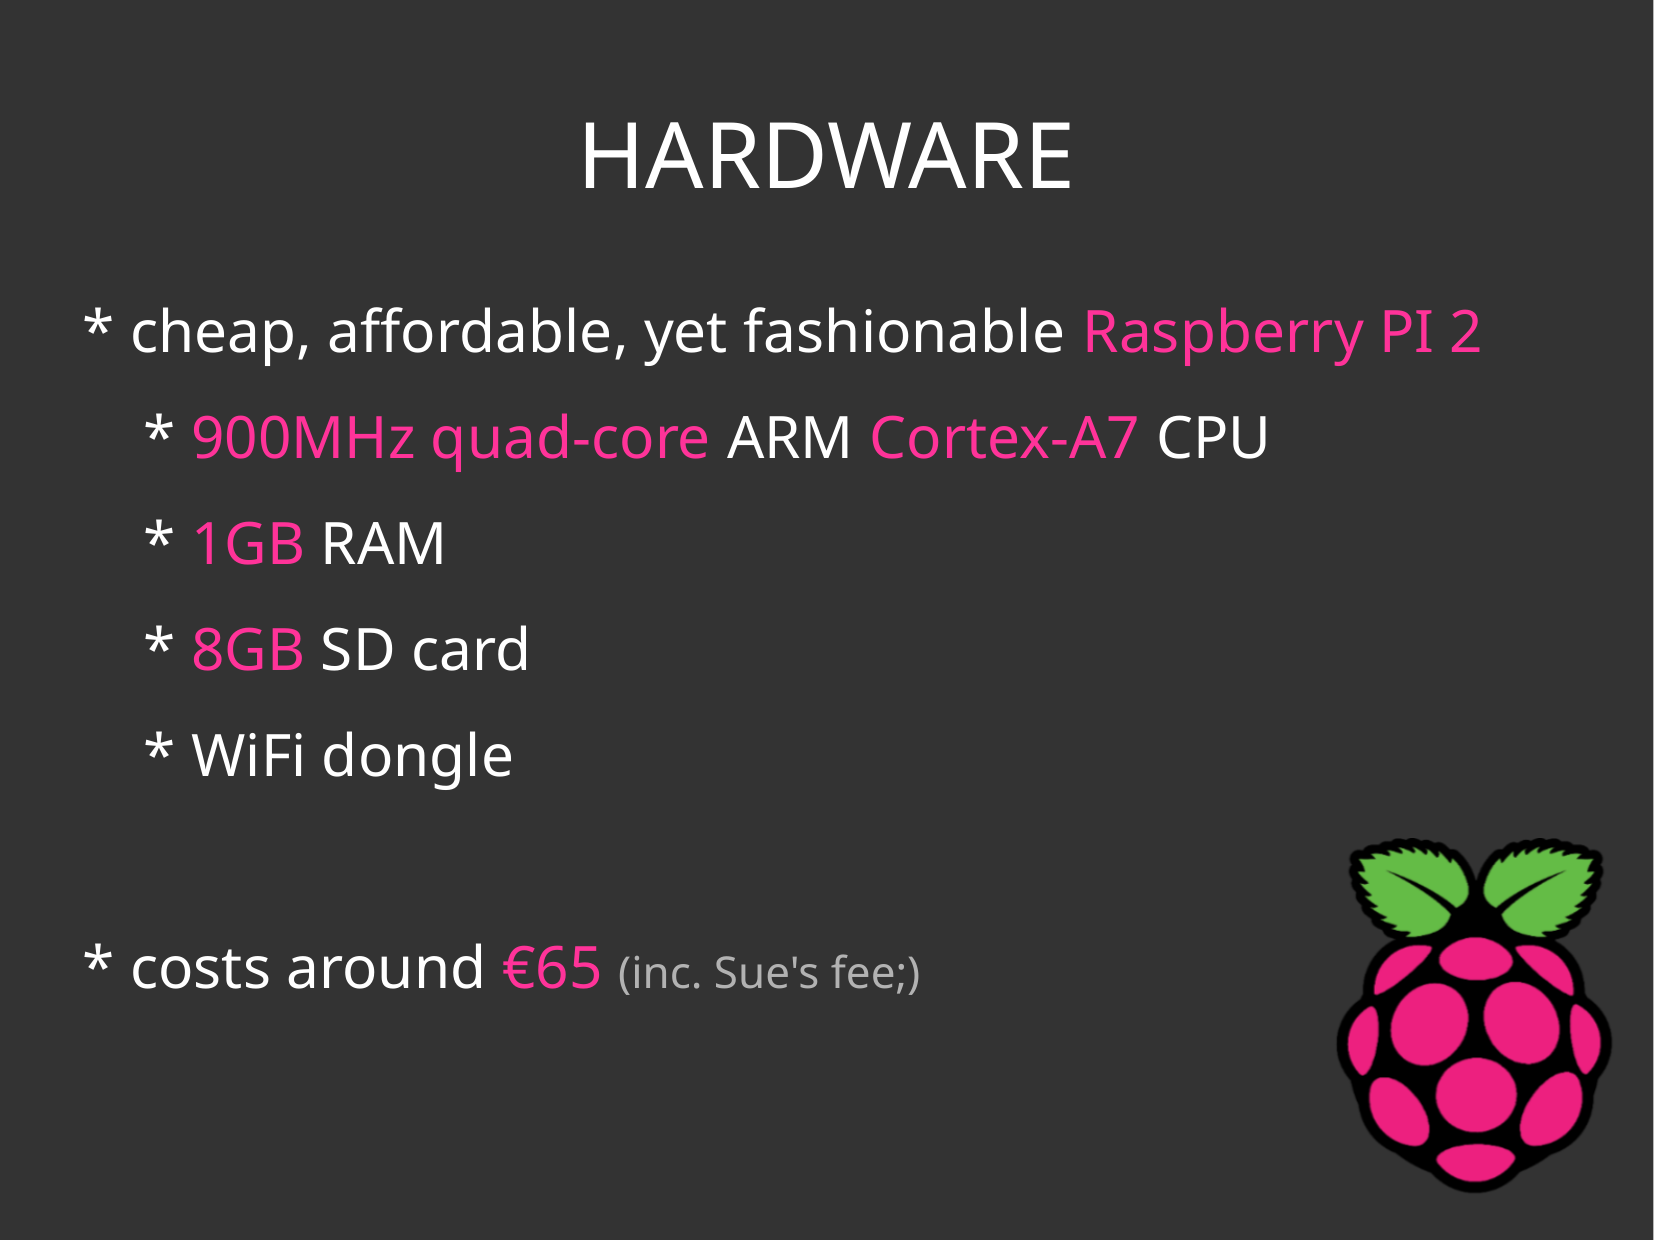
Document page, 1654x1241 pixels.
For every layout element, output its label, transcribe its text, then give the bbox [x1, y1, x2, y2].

title HARDWARE [82, 49, 1571, 257]
picture [1334, 838, 1614, 1195]
list * cheap, affordable, yet fashionable Raspberry PI 2 * 900MHz quad-core ARM Cortex-A7 CPU * 1GB RAM * 8GB SD card * WiFi dongle * costs around €65 (inc. Sue's fee;) [82, 290, 1571, 1010]
